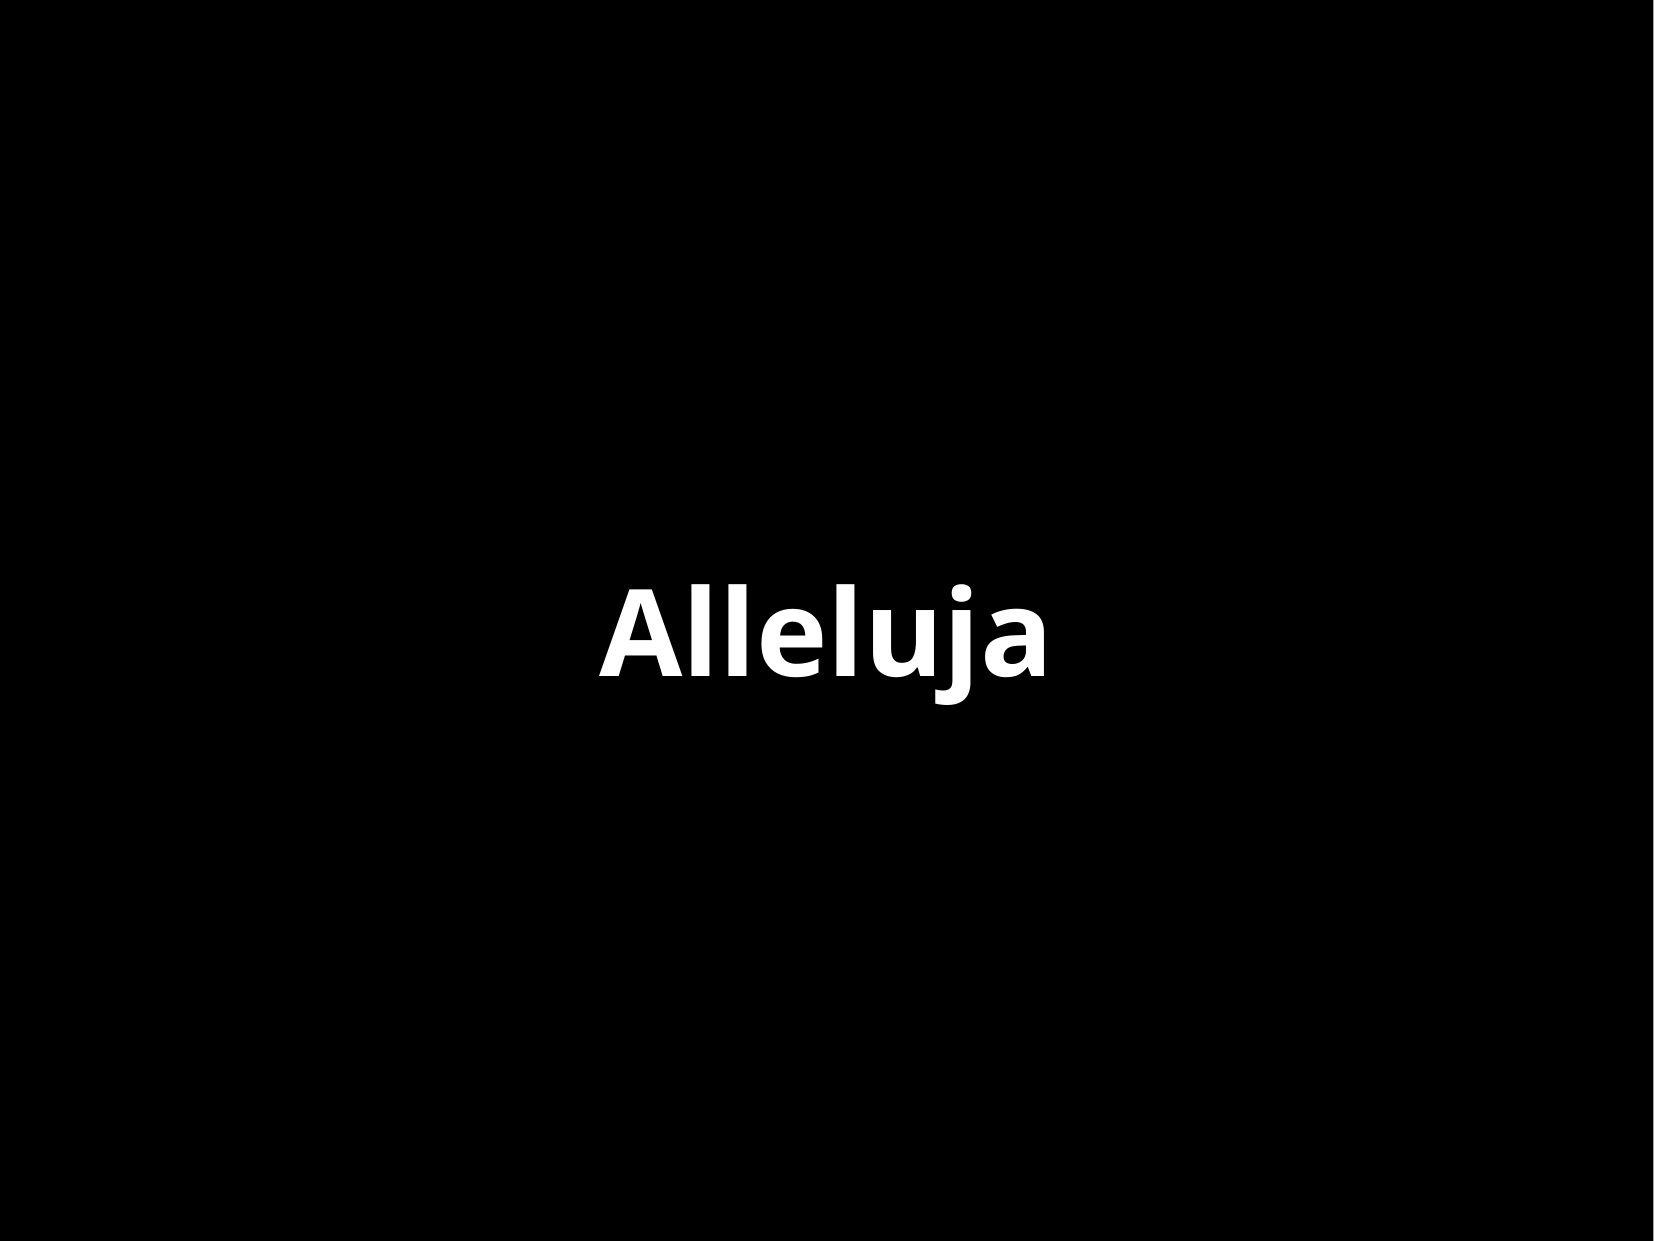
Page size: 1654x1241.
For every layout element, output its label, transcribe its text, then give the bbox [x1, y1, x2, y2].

title Alleluja [0, 0, 1654, 1241]
